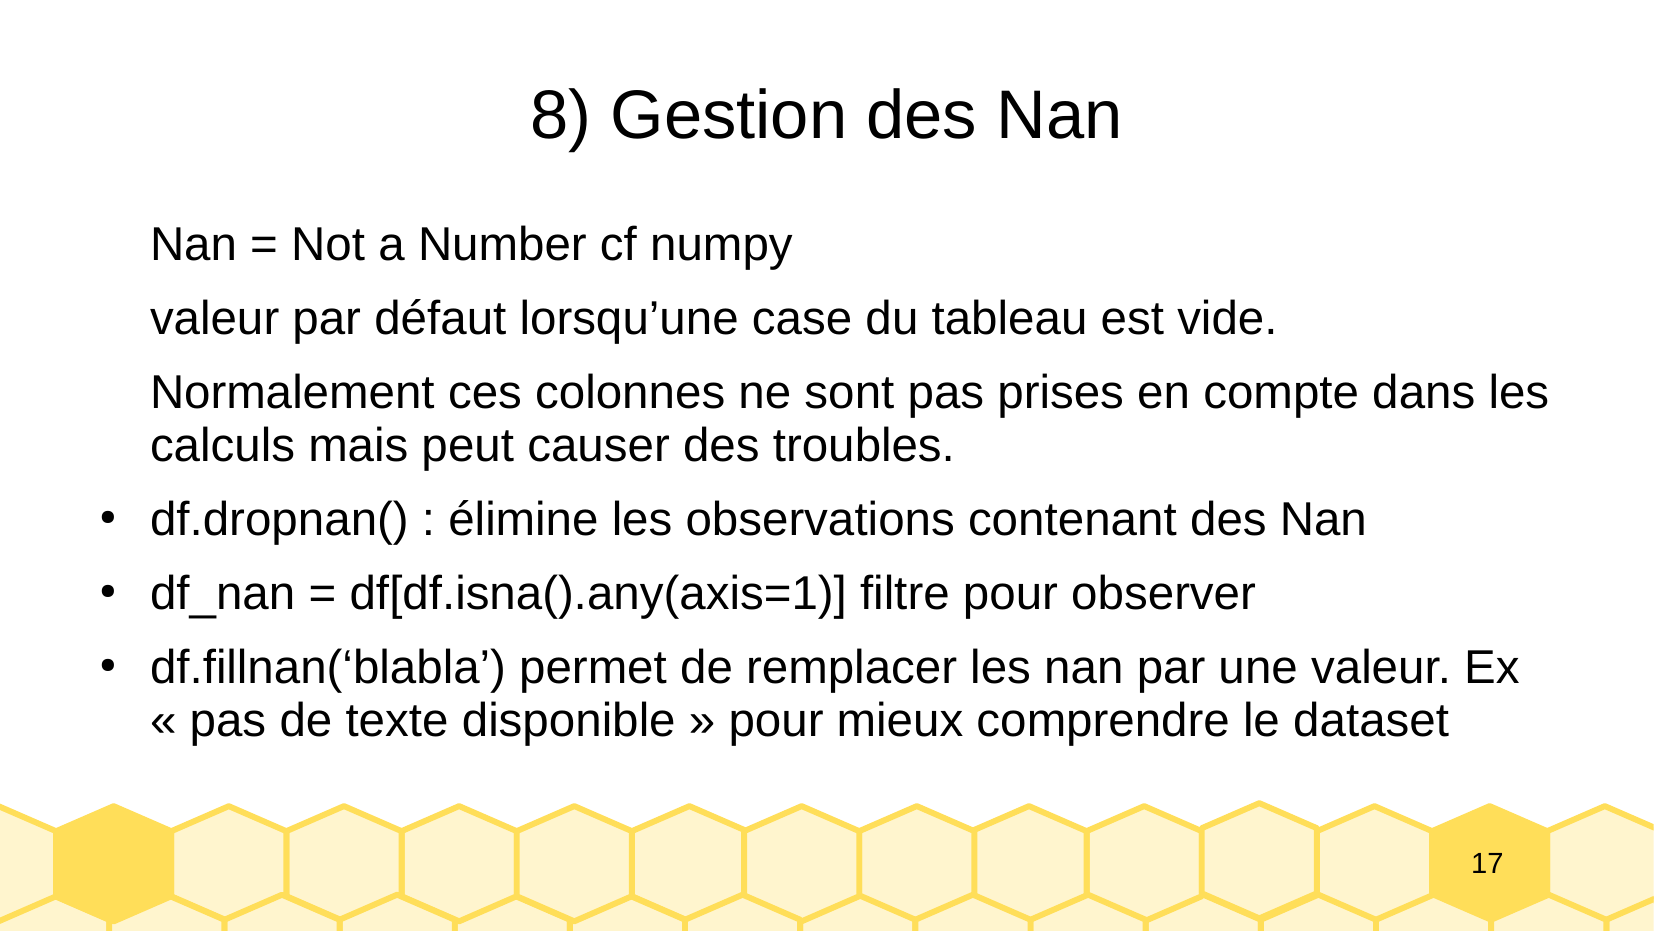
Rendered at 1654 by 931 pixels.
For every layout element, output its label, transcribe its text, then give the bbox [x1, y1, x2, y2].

title 8) Gestion des Nan [82, 37, 1571, 193]
list Nan = Not a Number cf numpy valeur par défaut lorsqu’une case du tableau est vide. Normalement ces colonnes ne sont pas prises en compte dans les calculs mais peut causer des troubles. df.dropnan() : élimine les observations contenant des Nan df_nan = df[df.isna().any(axis=1)] filtre pour observer df.fillnan(‘blabla’) permet de remplacer les nan par une valeur. Ex « pas de texte disponible » pour mieux comprendre le dataset [82, 217, 1571, 758]
